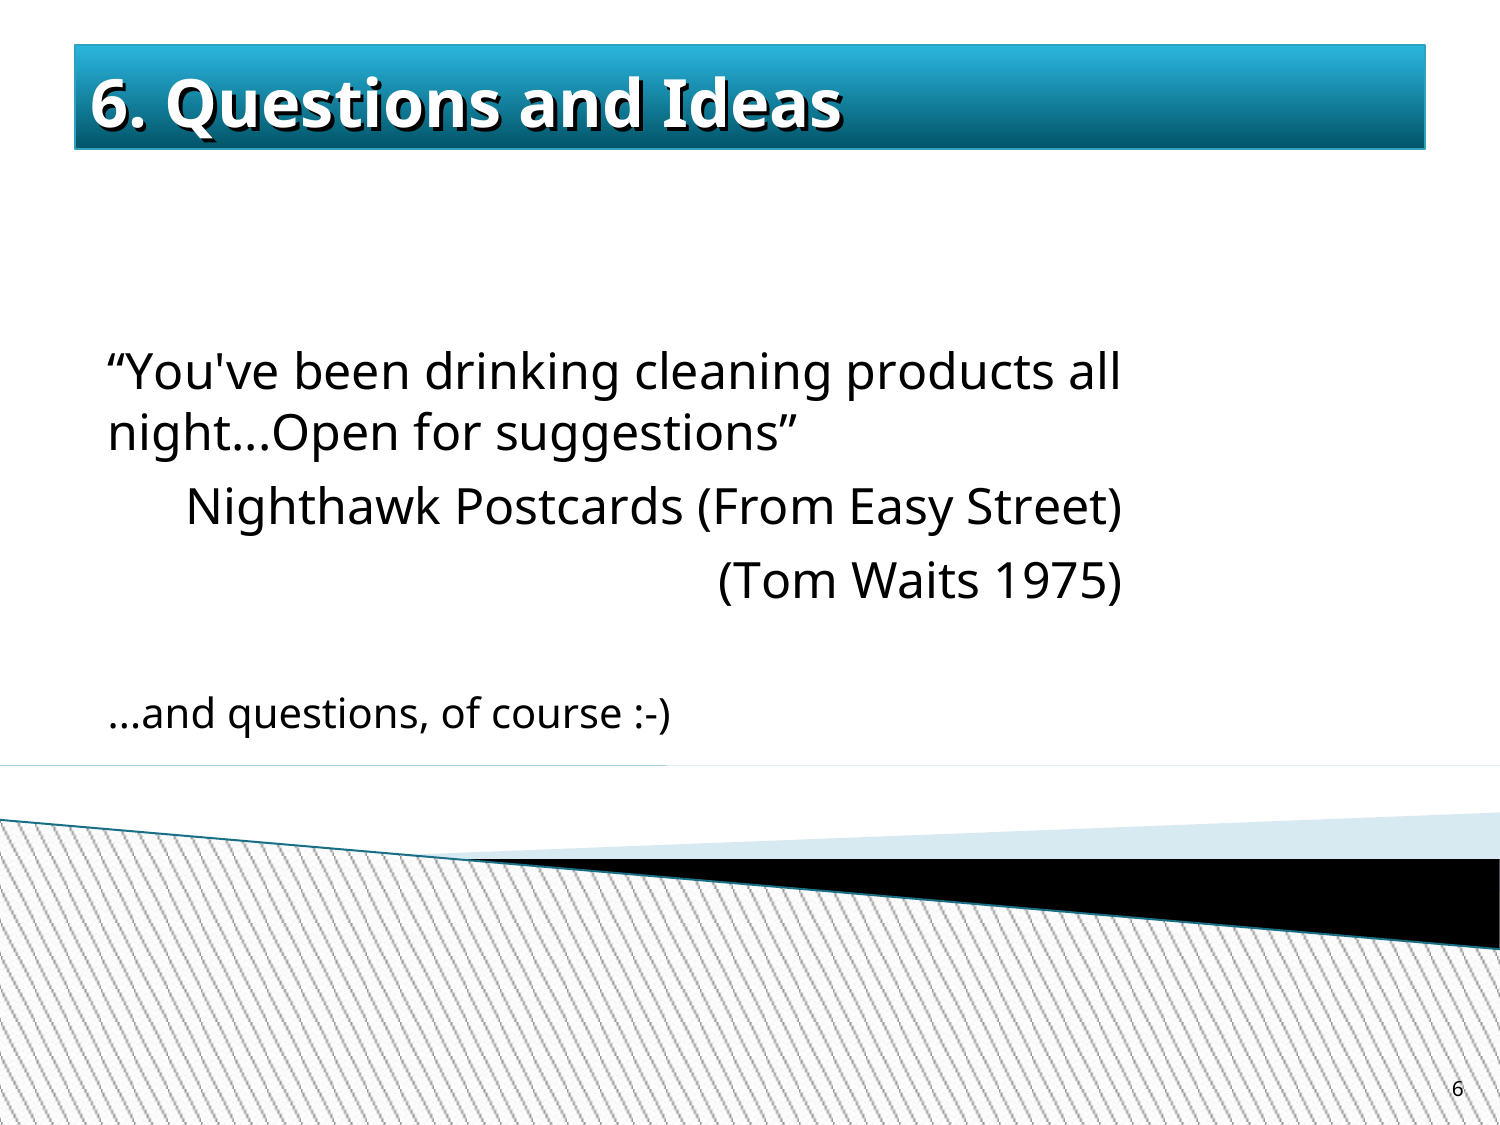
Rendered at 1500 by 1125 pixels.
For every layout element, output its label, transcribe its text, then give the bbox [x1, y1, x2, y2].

picture [0, 821, 1500, 1125]
text_box “You've been drinking cleaning products all night...Open for suggestions” Nighthawk Postcards (From Easy Street) (Tom Waits 1975) ...and questions, of course :-) [75, 242, 1426, 986]
text_box <number> [1418, 1051, 1479, 1112]
title 6. Questions and Ideas [75, 45, 1426, 149]
